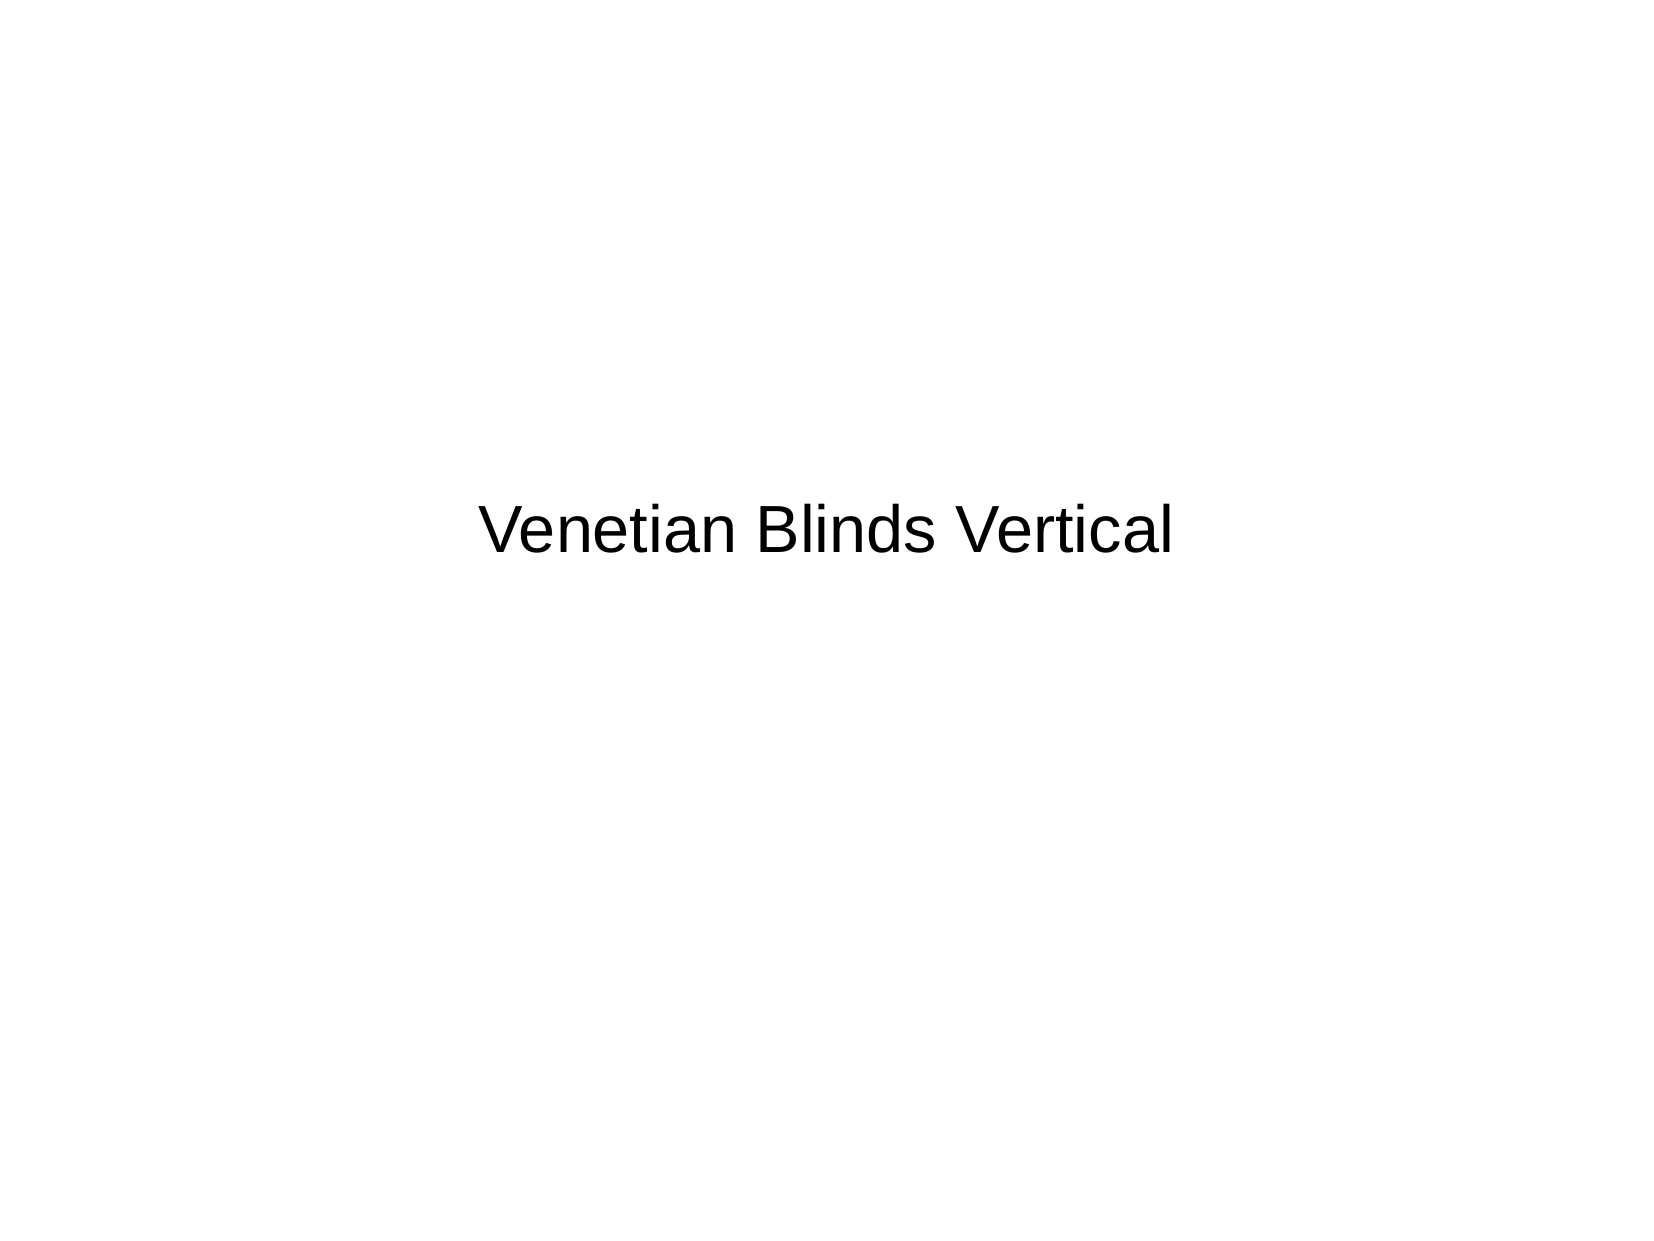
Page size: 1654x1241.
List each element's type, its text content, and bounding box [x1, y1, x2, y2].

subtitle Venetian Blinds Vertical [82, 49, 1571, 1010]
